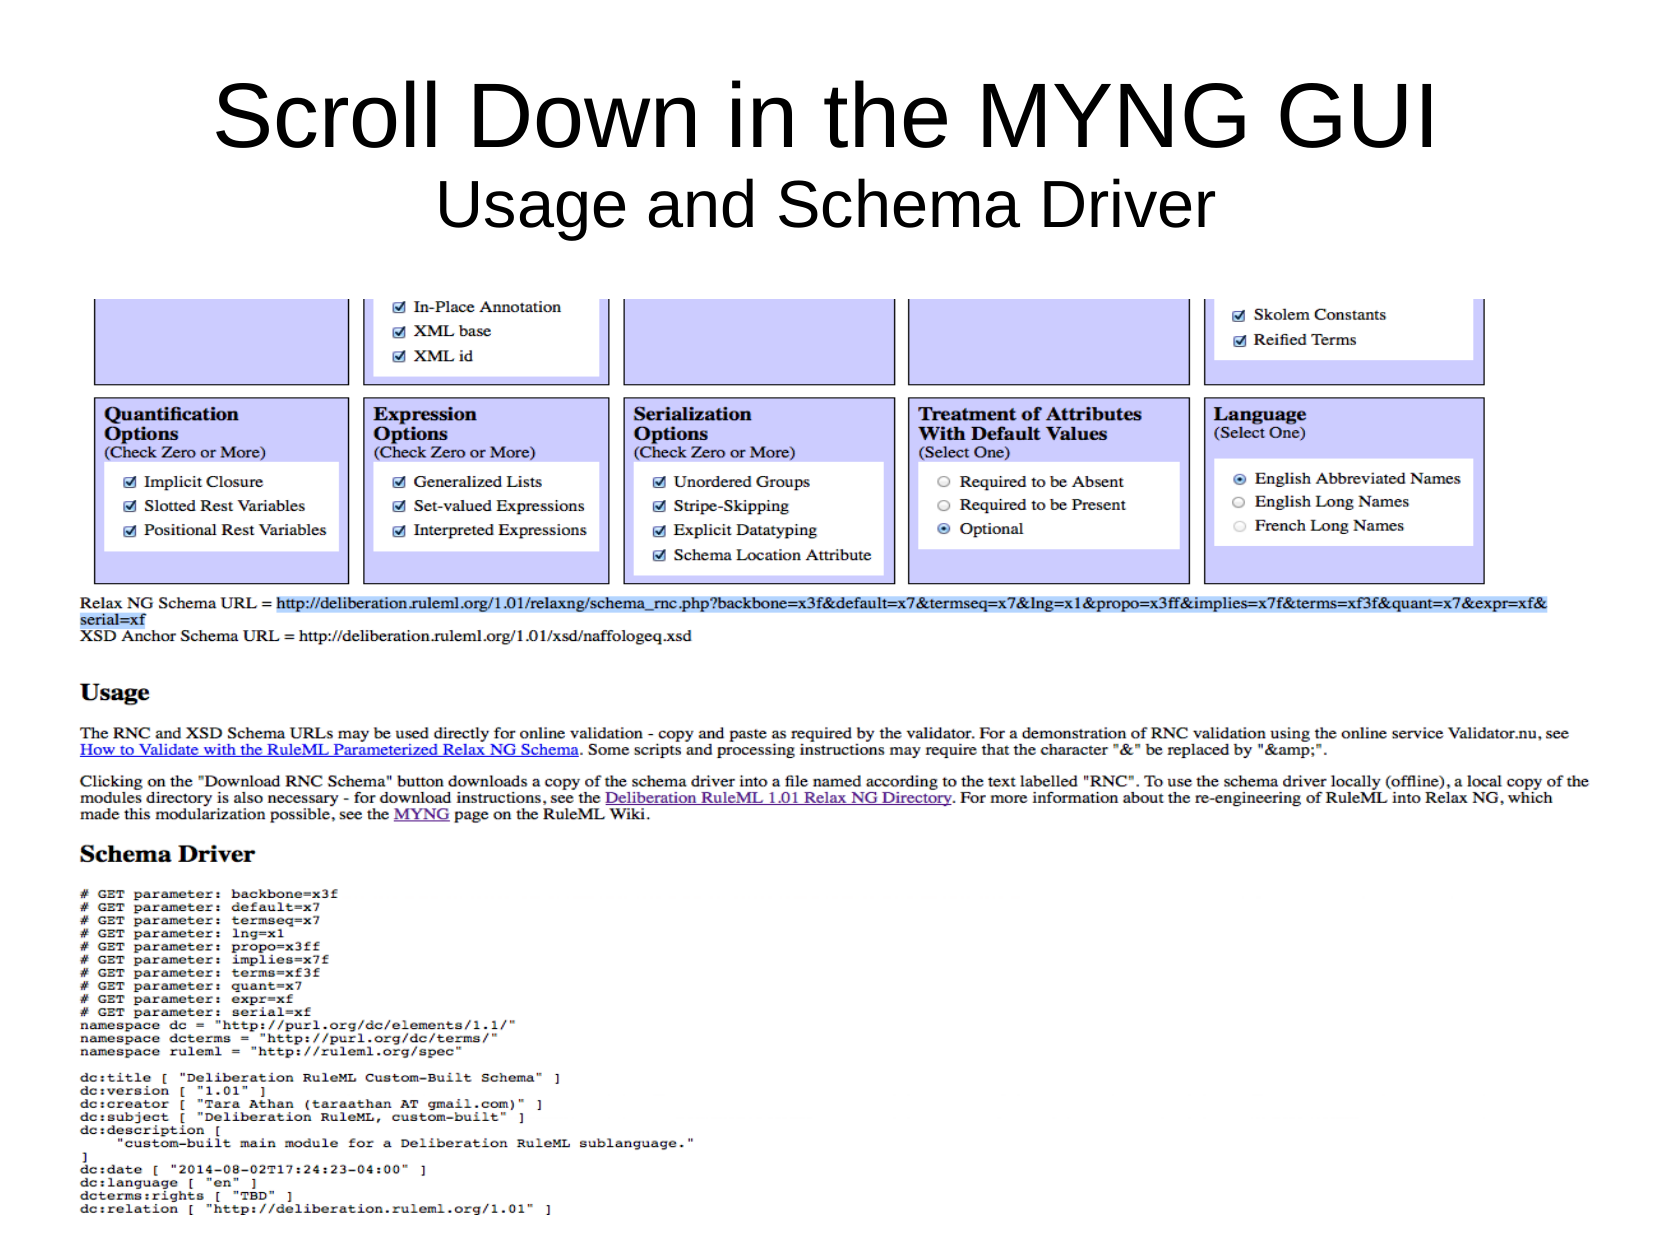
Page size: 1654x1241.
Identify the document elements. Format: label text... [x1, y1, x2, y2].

title Scroll Down in the MYNG GUI Usage and Schema Driver [82, 49, 1571, 257]
picture [75, 299, 1601, 1215]
